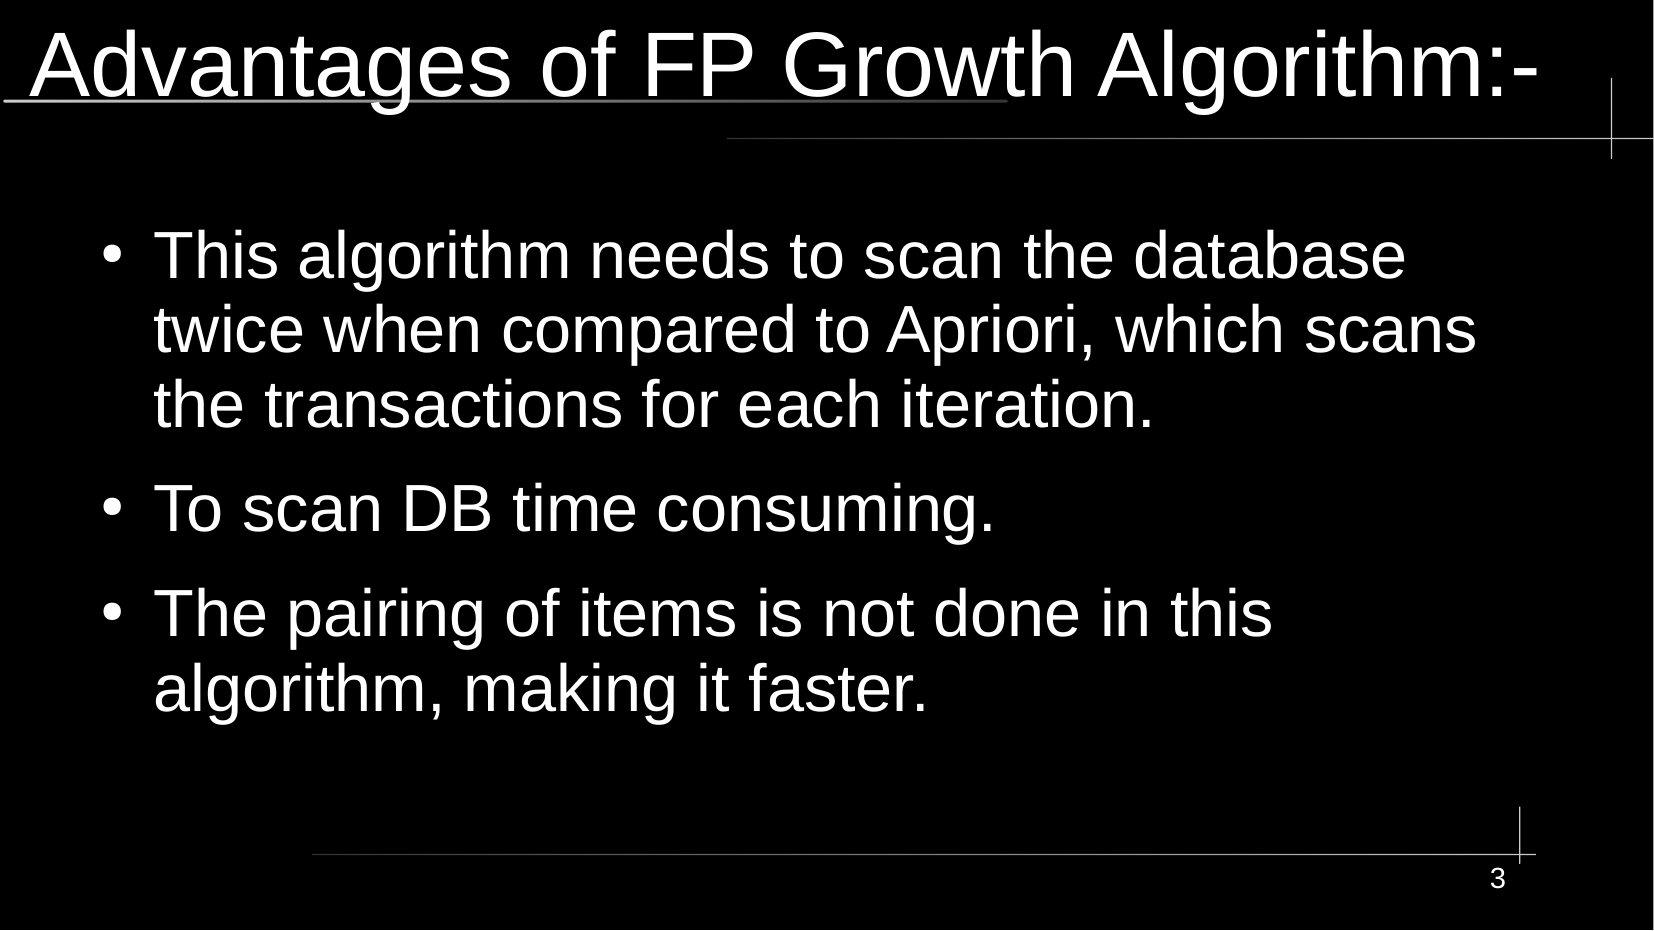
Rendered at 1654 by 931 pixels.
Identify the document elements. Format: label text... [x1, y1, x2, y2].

list This algorithm needs to scan the database twice when compared to Apriori, which scans the transactions for each iteration. To scan DB time consuming. The pairing of items is not done in this algorithm, making it faster. [82, 217, 1571, 758]
title Advantages of FP Growth Algorithm:- [29, 11, 1595, 119]
